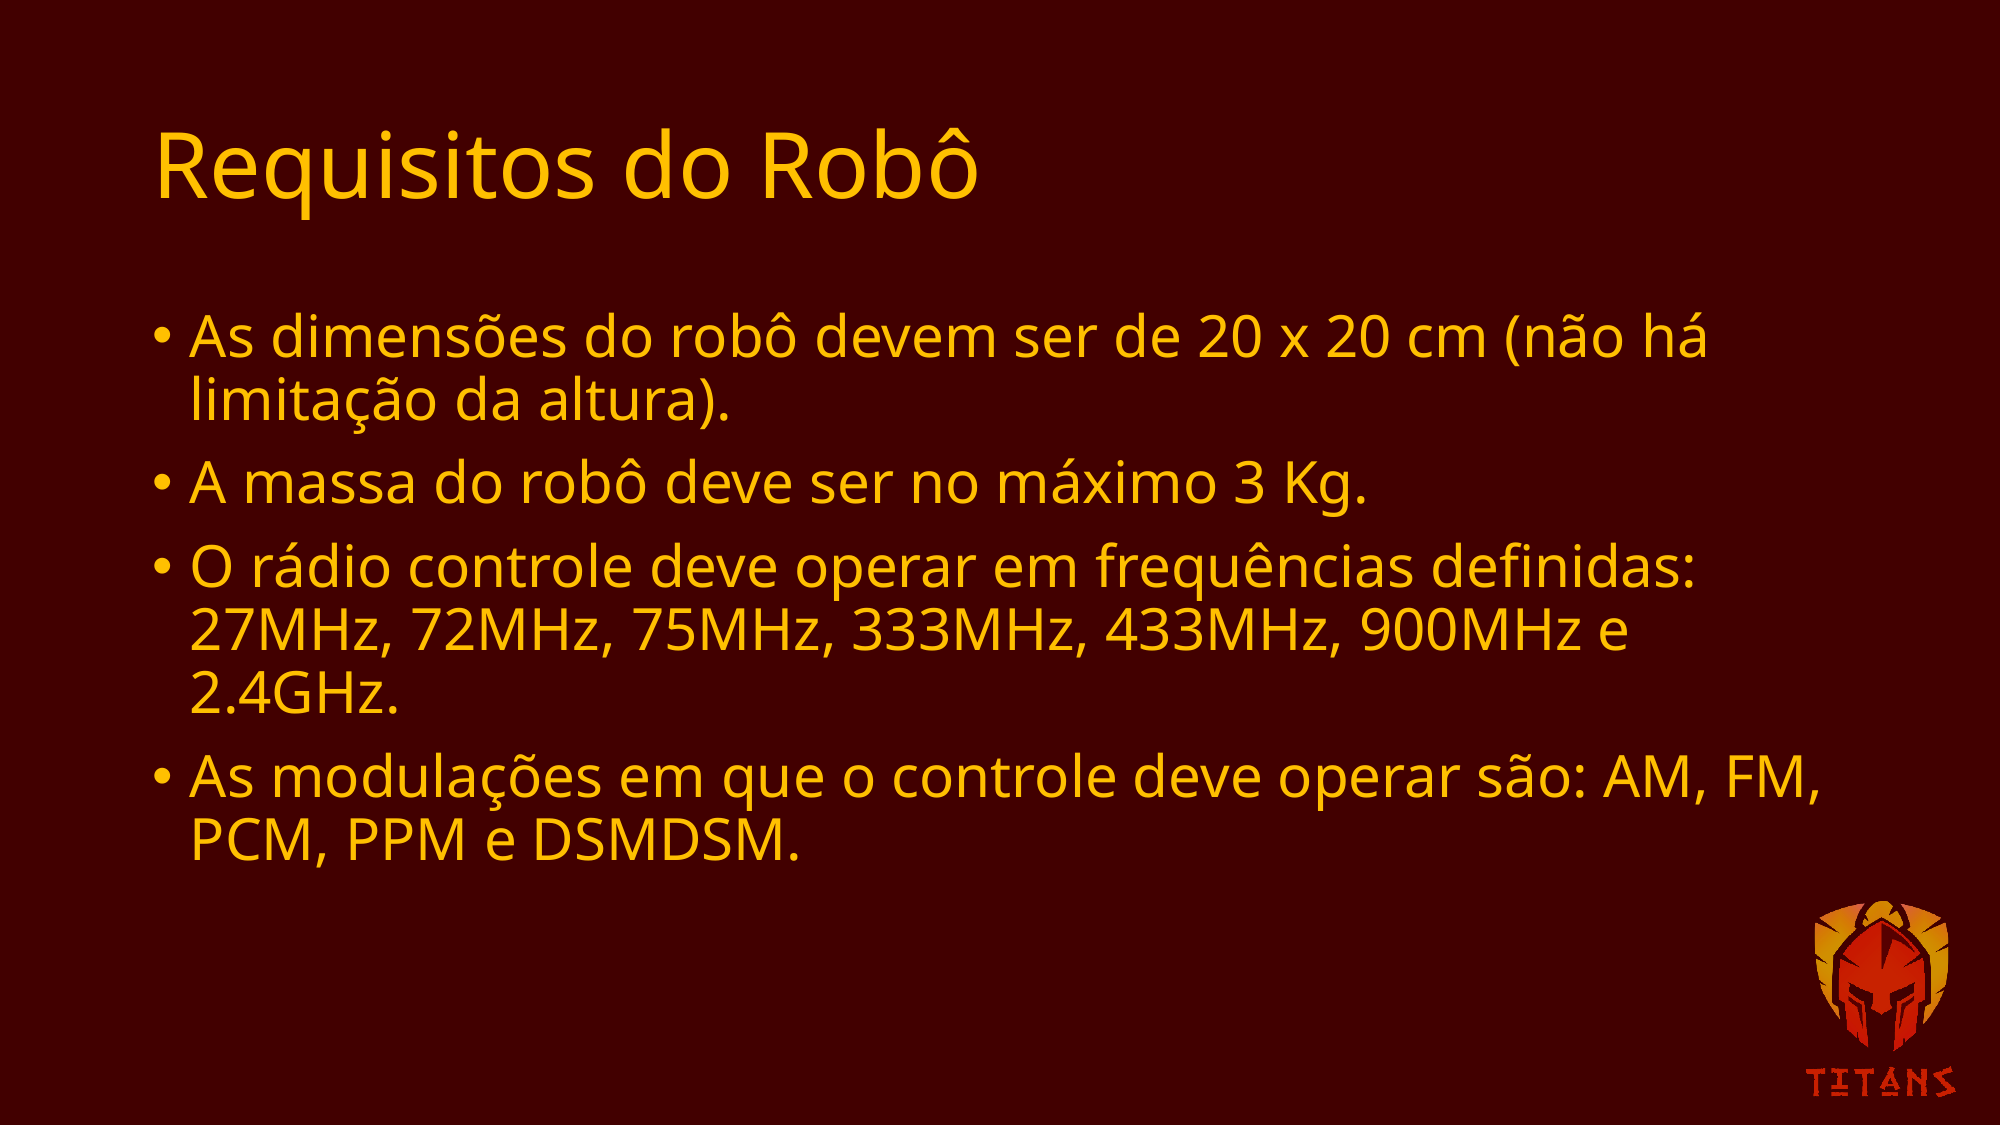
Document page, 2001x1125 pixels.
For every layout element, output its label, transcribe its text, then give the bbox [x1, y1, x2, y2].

title Requisitos do Robô [137, 59, 1863, 278]
picture [1749, 888, 2000, 1125]
list As dimensões do robô devem ser de 20 x 20 cm (não há limitação da altura). A massa do robô deve ser no máximo 3 Kg. O rádio controle deve operar em frequências definidas: 27MHz, 72MHz, 75MHz, 333MHz, 433MHz, 900MHz e 2.4GHz. As modulações em que o controle deve operar são: AM, FM, PCM, PPM e DSMDSM. [137, 299, 1863, 1014]
